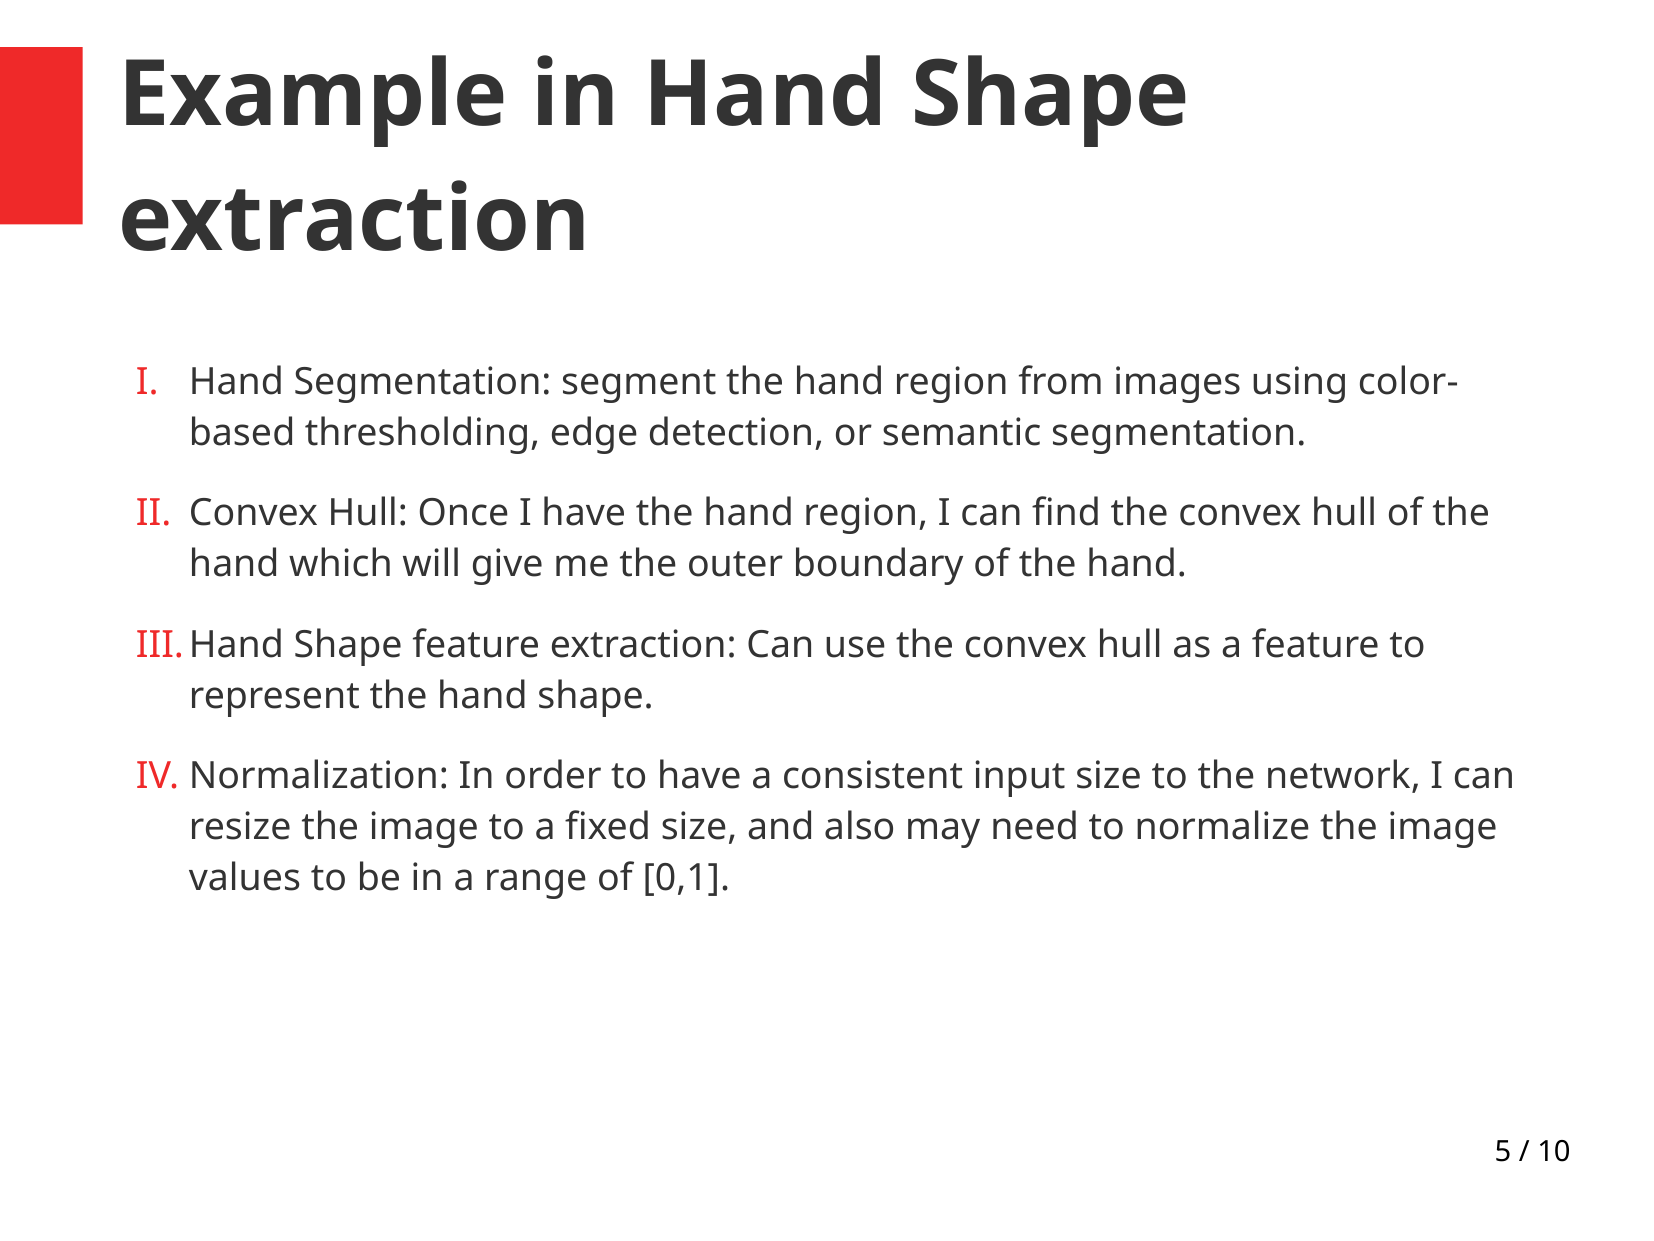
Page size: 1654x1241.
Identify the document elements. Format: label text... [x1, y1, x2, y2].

list Hand Segmentation: segment the hand region from images using color-based thresholding, edge detection, or semantic segmentation. Convex Hull: Once I have the hand region, I can find the convex hull of the hand which will give me the outer boundary of the hand. Hand Shape feature extraction: Can use the convex hull as a feature to represent the hand shape. Normalization: In order to have a consistent input size to the network, I can resize the image to a fixed size, and also may need to normalize the image values to be in a range of [0,1]. [118, 354, 1536, 1074]
title Example in Hand Shape extraction [118, 27, 1571, 278]
